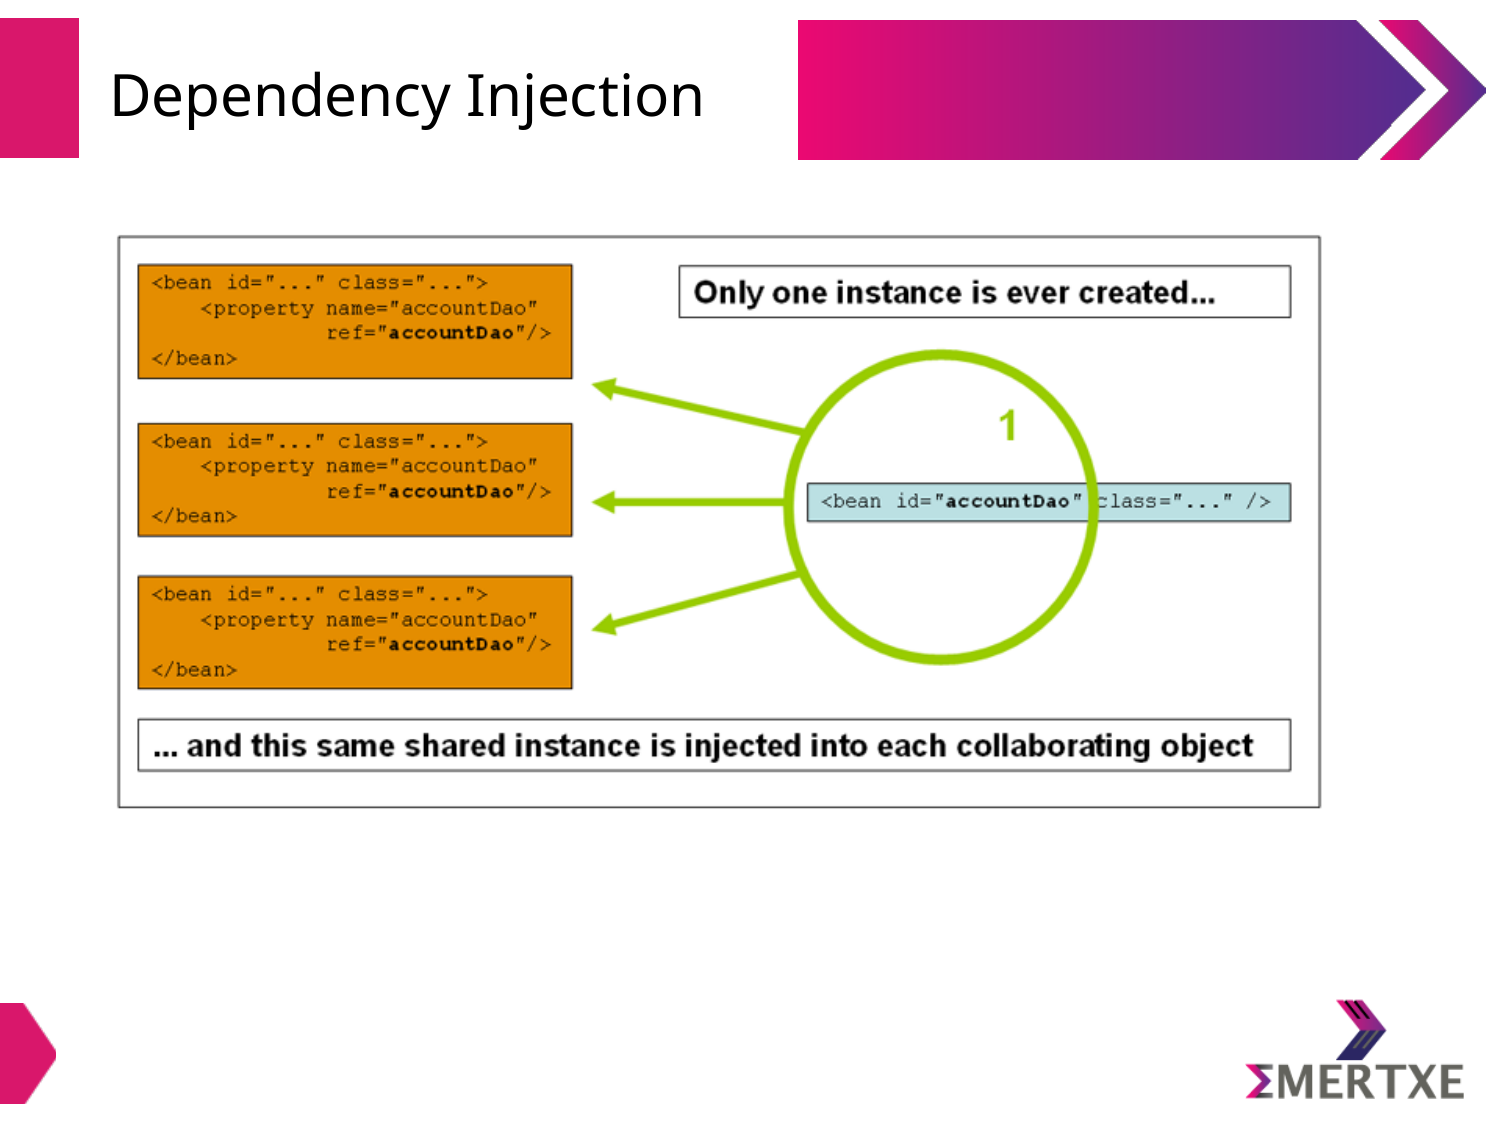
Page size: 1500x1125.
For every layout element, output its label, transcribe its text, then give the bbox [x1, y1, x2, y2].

picture [1245, 996, 1465, 1099]
text_box Dependency Injection [94, 47, 780, 131]
picture [94, 212, 1345, 835]
picture [798, 20, 1486, 160]
